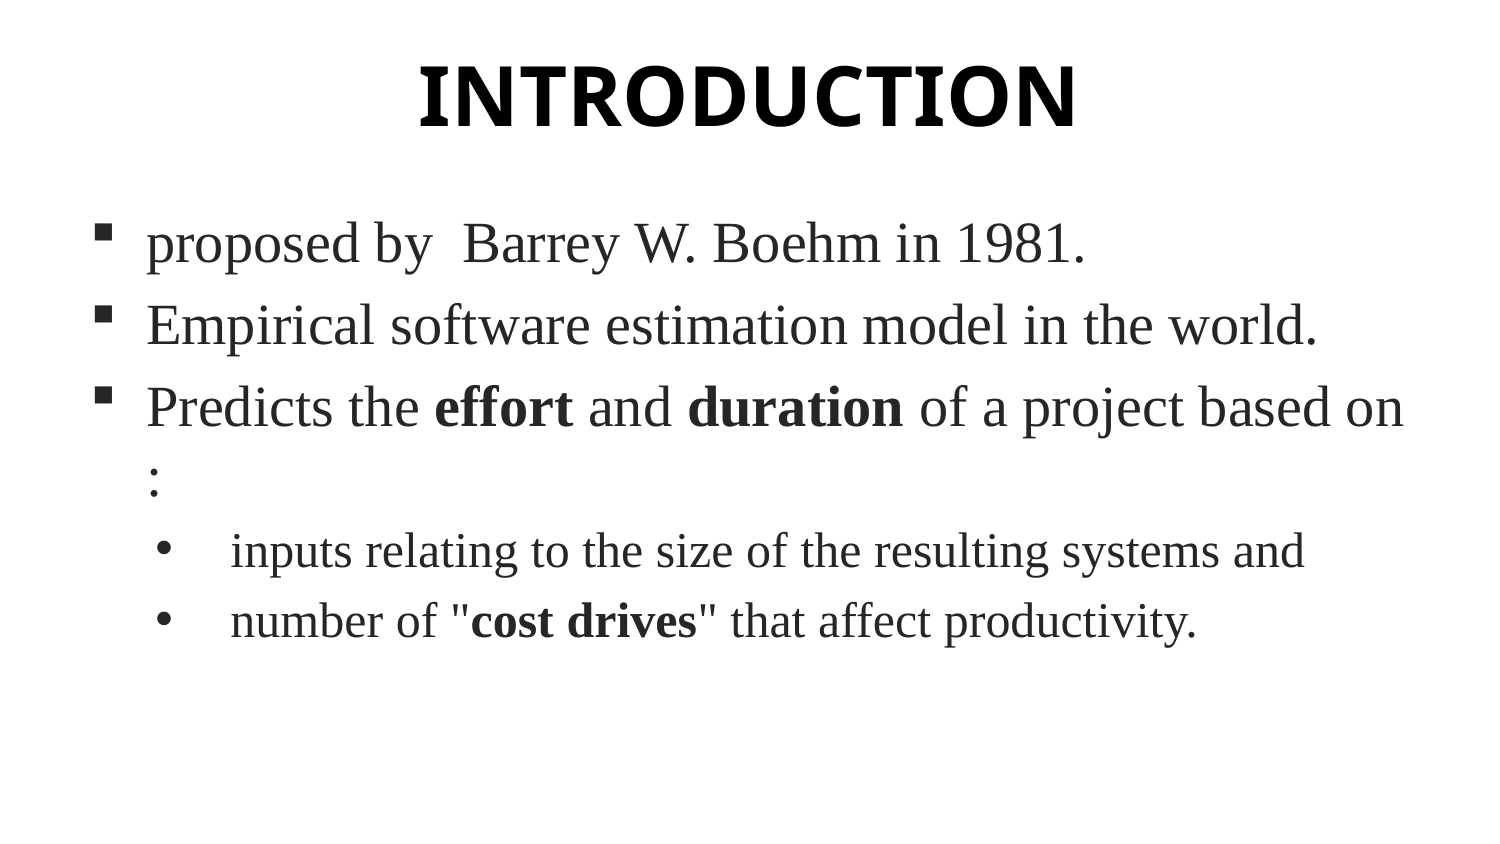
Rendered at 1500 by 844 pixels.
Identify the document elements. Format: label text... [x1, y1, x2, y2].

list proposed by Barrey W. Boehm in 1981. Empirical software estimation model in the world. Predicts the effort and duration of a project based on : inputs relating to the size of the resulting systems and number of "cost drives" that affect productivity. [75, 196, 1425, 754]
title INTRODUCTION [75, 23, 1425, 164]
